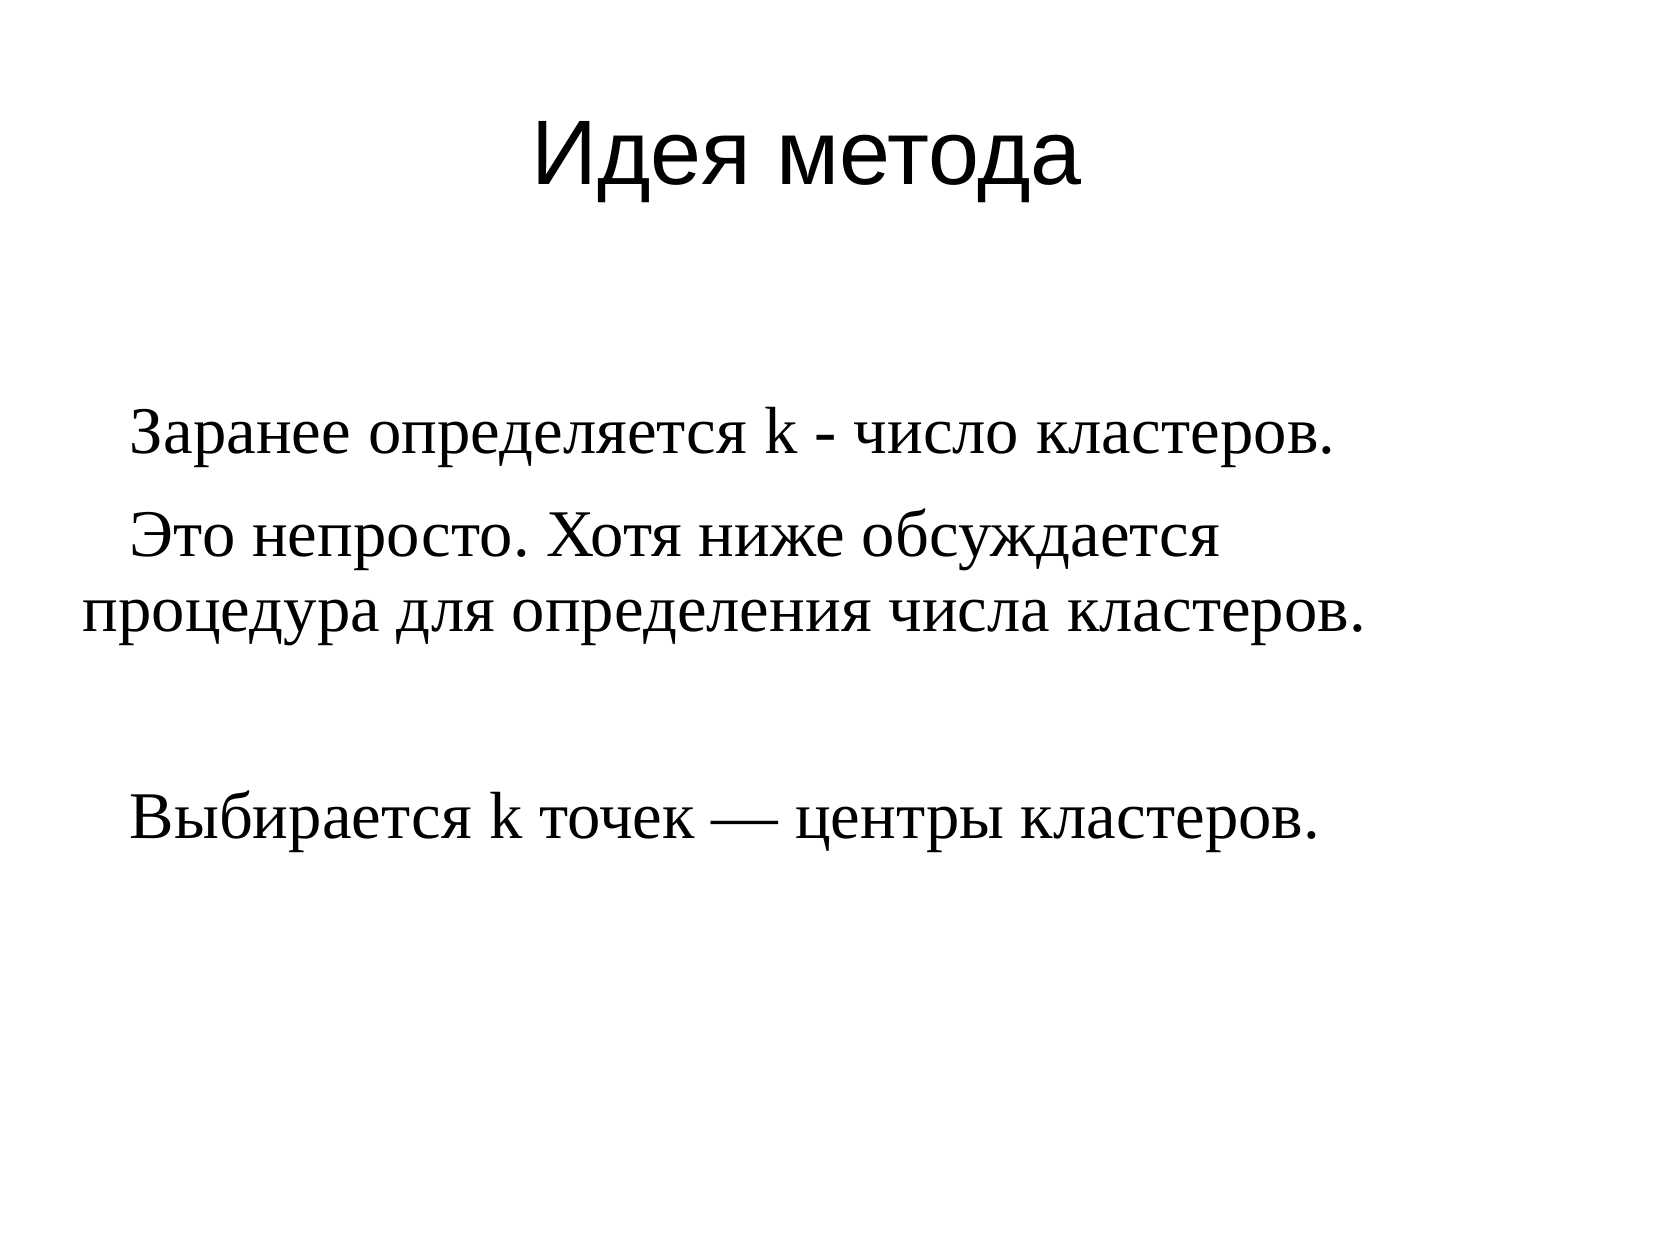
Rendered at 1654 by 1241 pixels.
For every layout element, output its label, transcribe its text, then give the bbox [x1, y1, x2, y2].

list Заранее определяется k - число кластеров. Это непросто. Хотя ниже обсуждается процедура для определения числа кластеров. Выбирается k точек — центры кластеров. [82, 290, 1571, 1010]
title Идея метода [82, 49, 1571, 257]
